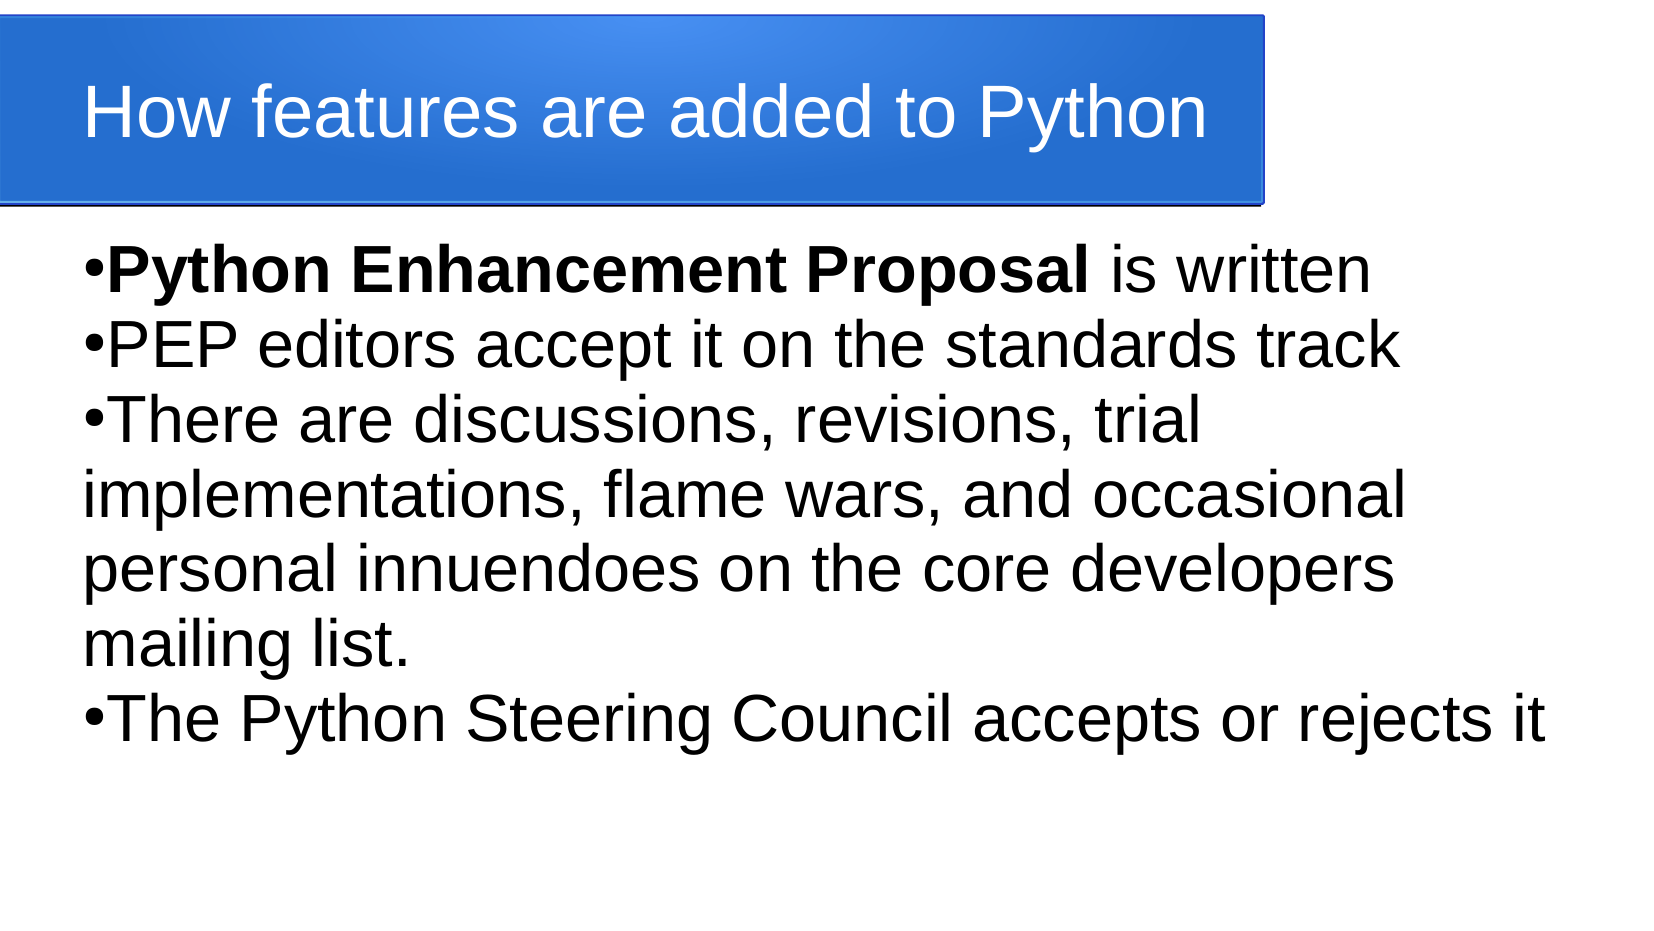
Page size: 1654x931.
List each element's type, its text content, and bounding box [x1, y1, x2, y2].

title How features are added to Python [82, 35, 1235, 189]
subtitle Python Enhancement Proposal is written PEP editors accept it on the standards track There are discussions, revisions, trial implementations, flame wars, and occasional personal innuendoes on the core developers mailing list. The Python Steering Council accepts or rejects it [82, 224, 1571, 764]
